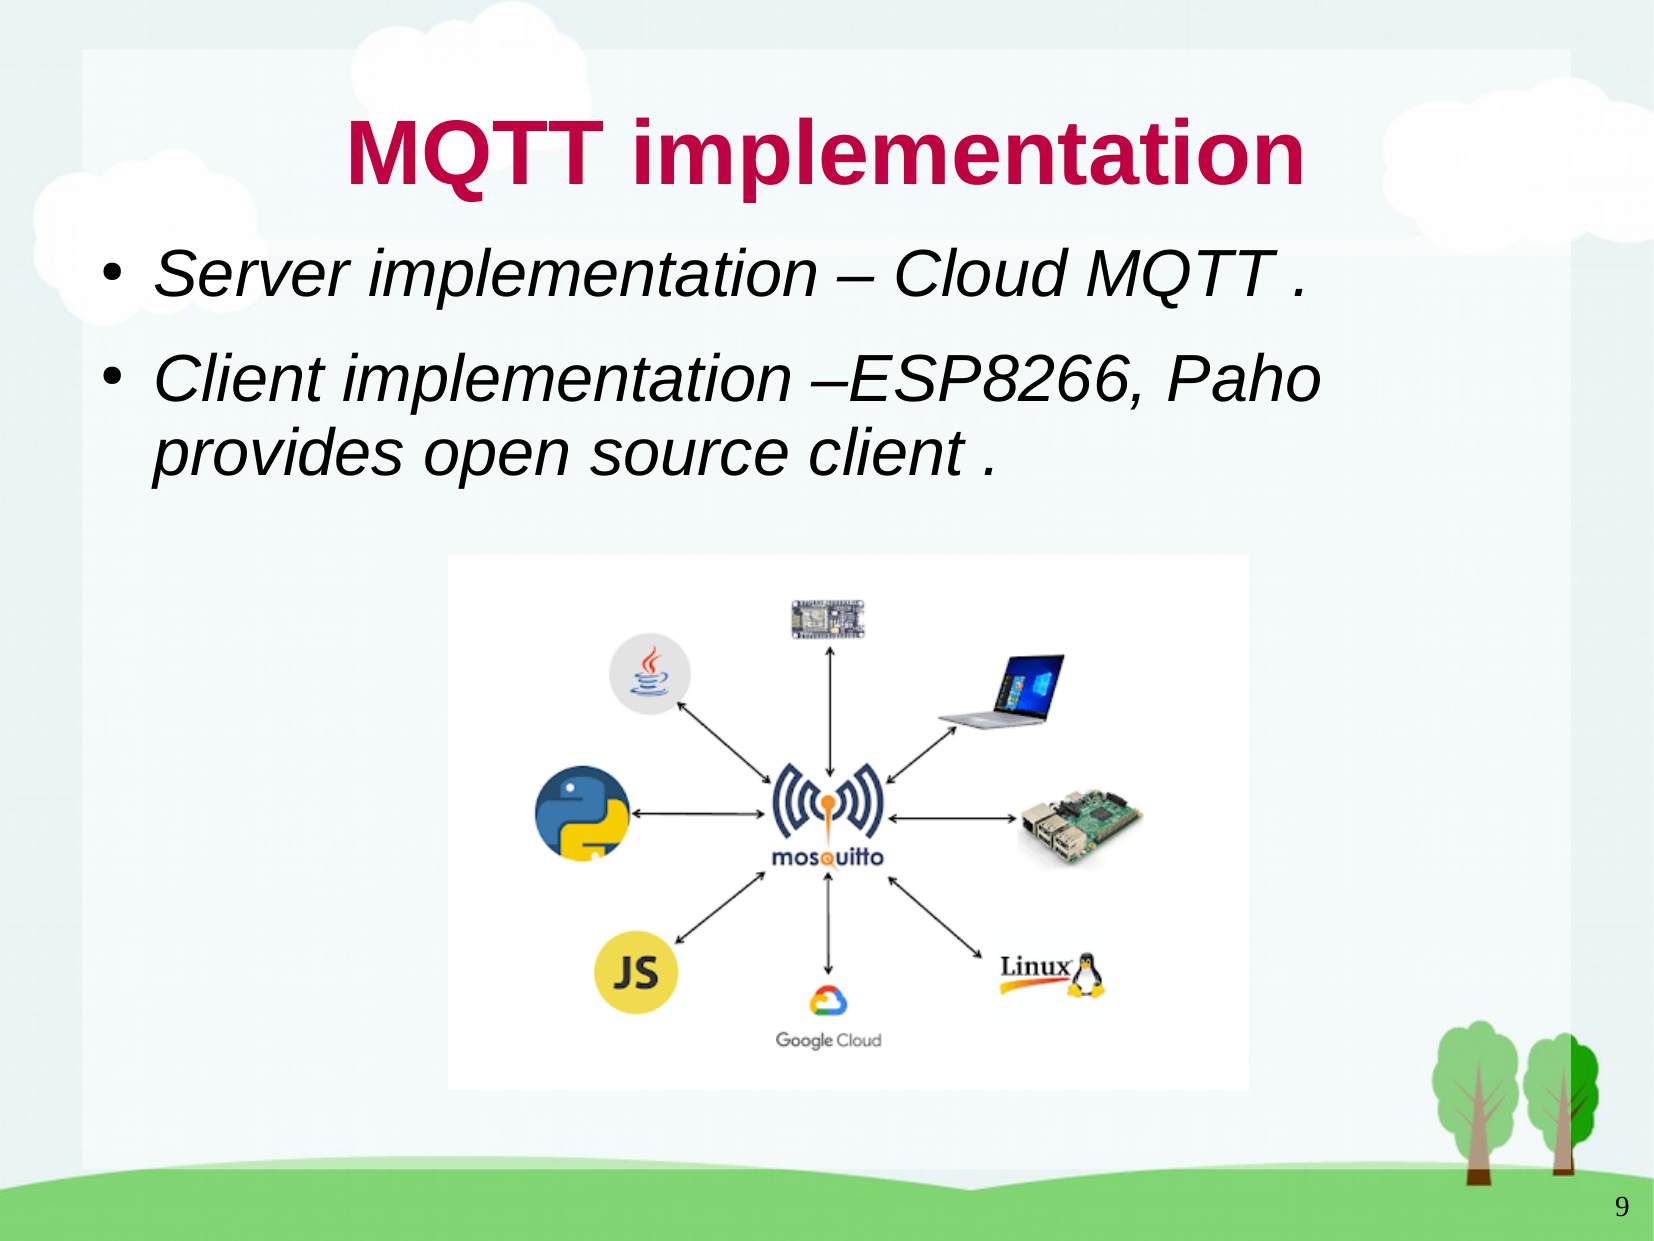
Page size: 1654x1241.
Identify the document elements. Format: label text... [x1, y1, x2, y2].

list Server implementation – Cloud MQTT . Client implementation –ESP8266, Paho provides open source client . [82, 236, 1571, 1170]
title MQTT implementation [82, 49, 1571, 236]
picture [0, 0, 1654, 1241]
